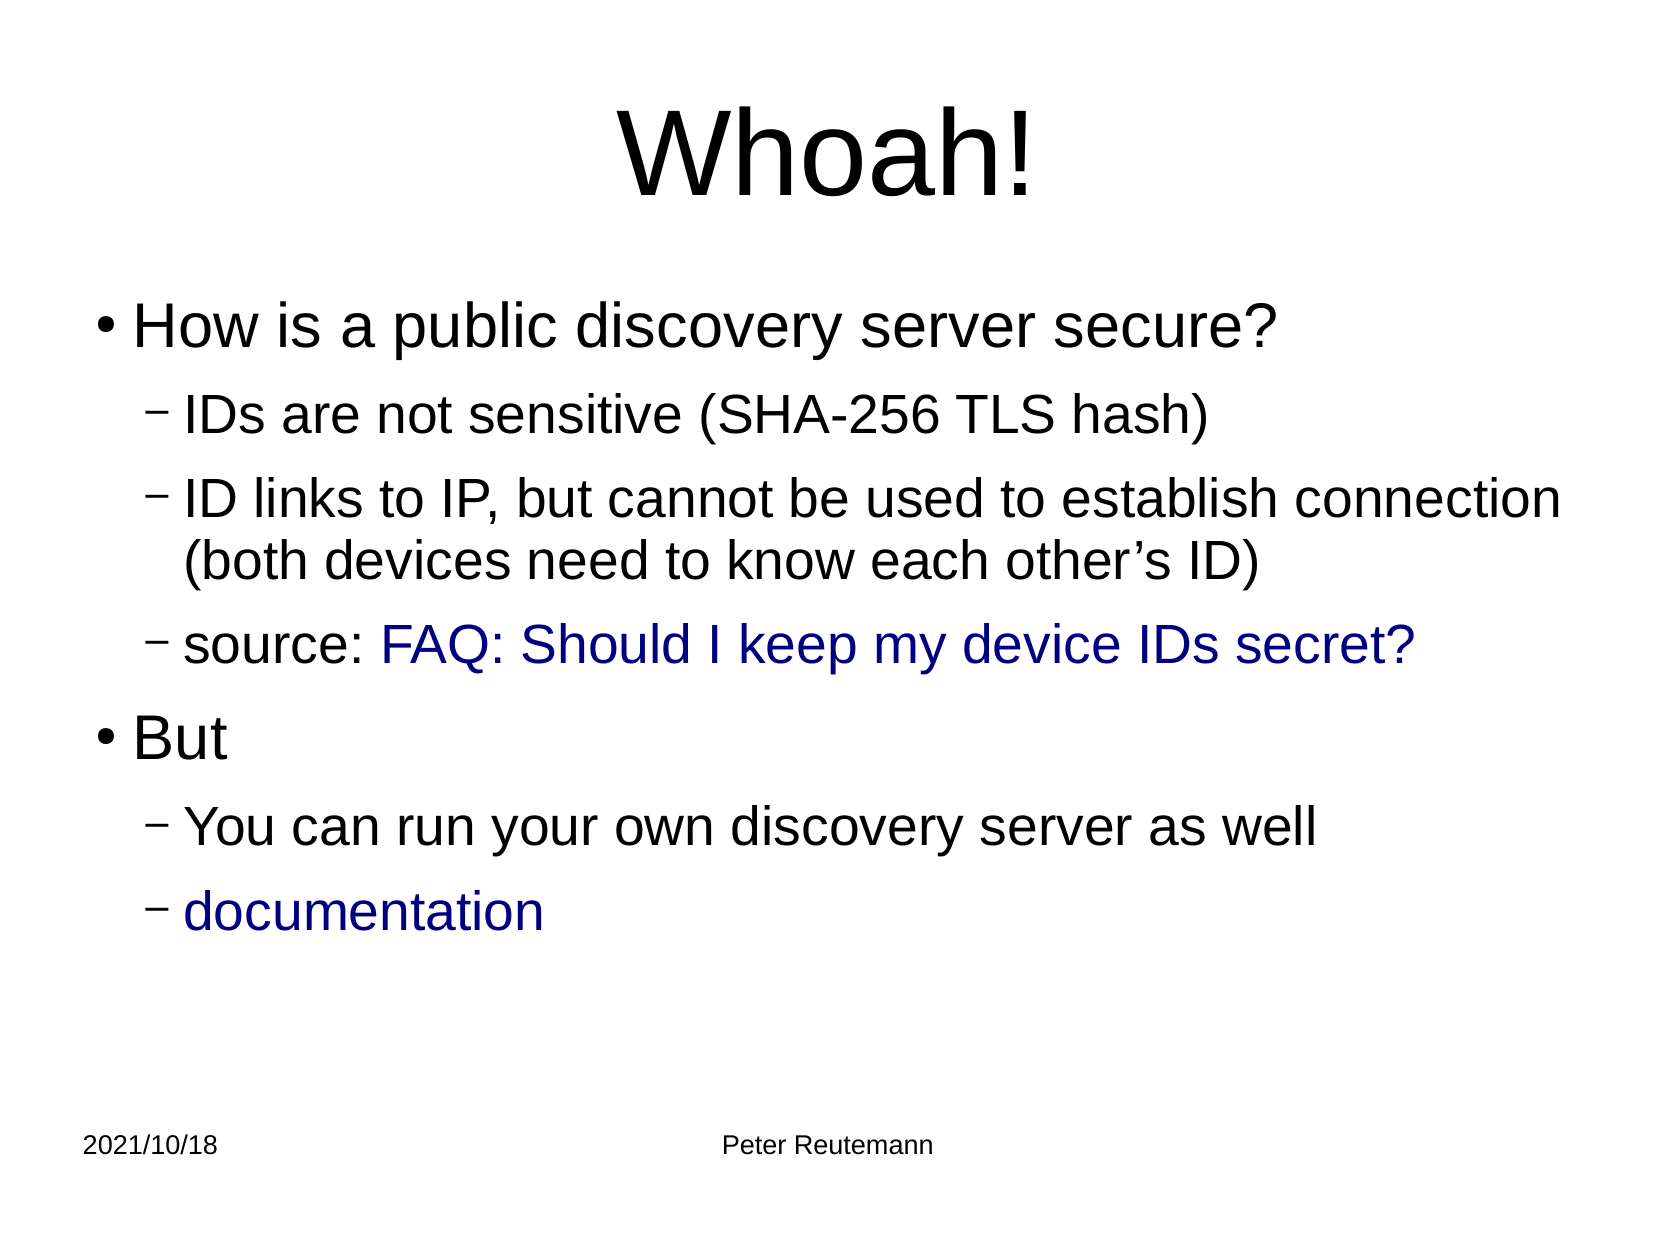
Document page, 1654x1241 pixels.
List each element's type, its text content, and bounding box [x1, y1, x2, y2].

list How is a public discovery server secure? IDs are not sensitive (SHA-256 TLS hash) ID links to IP, but cannot be used to establish connection (both devices need to know each other’s ID) source: FAQ: Should I keep my device IDs secret? But You can run your own discovery server as well documentation [82, 290, 1571, 1010]
title Whoah! [82, 49, 1571, 257]
